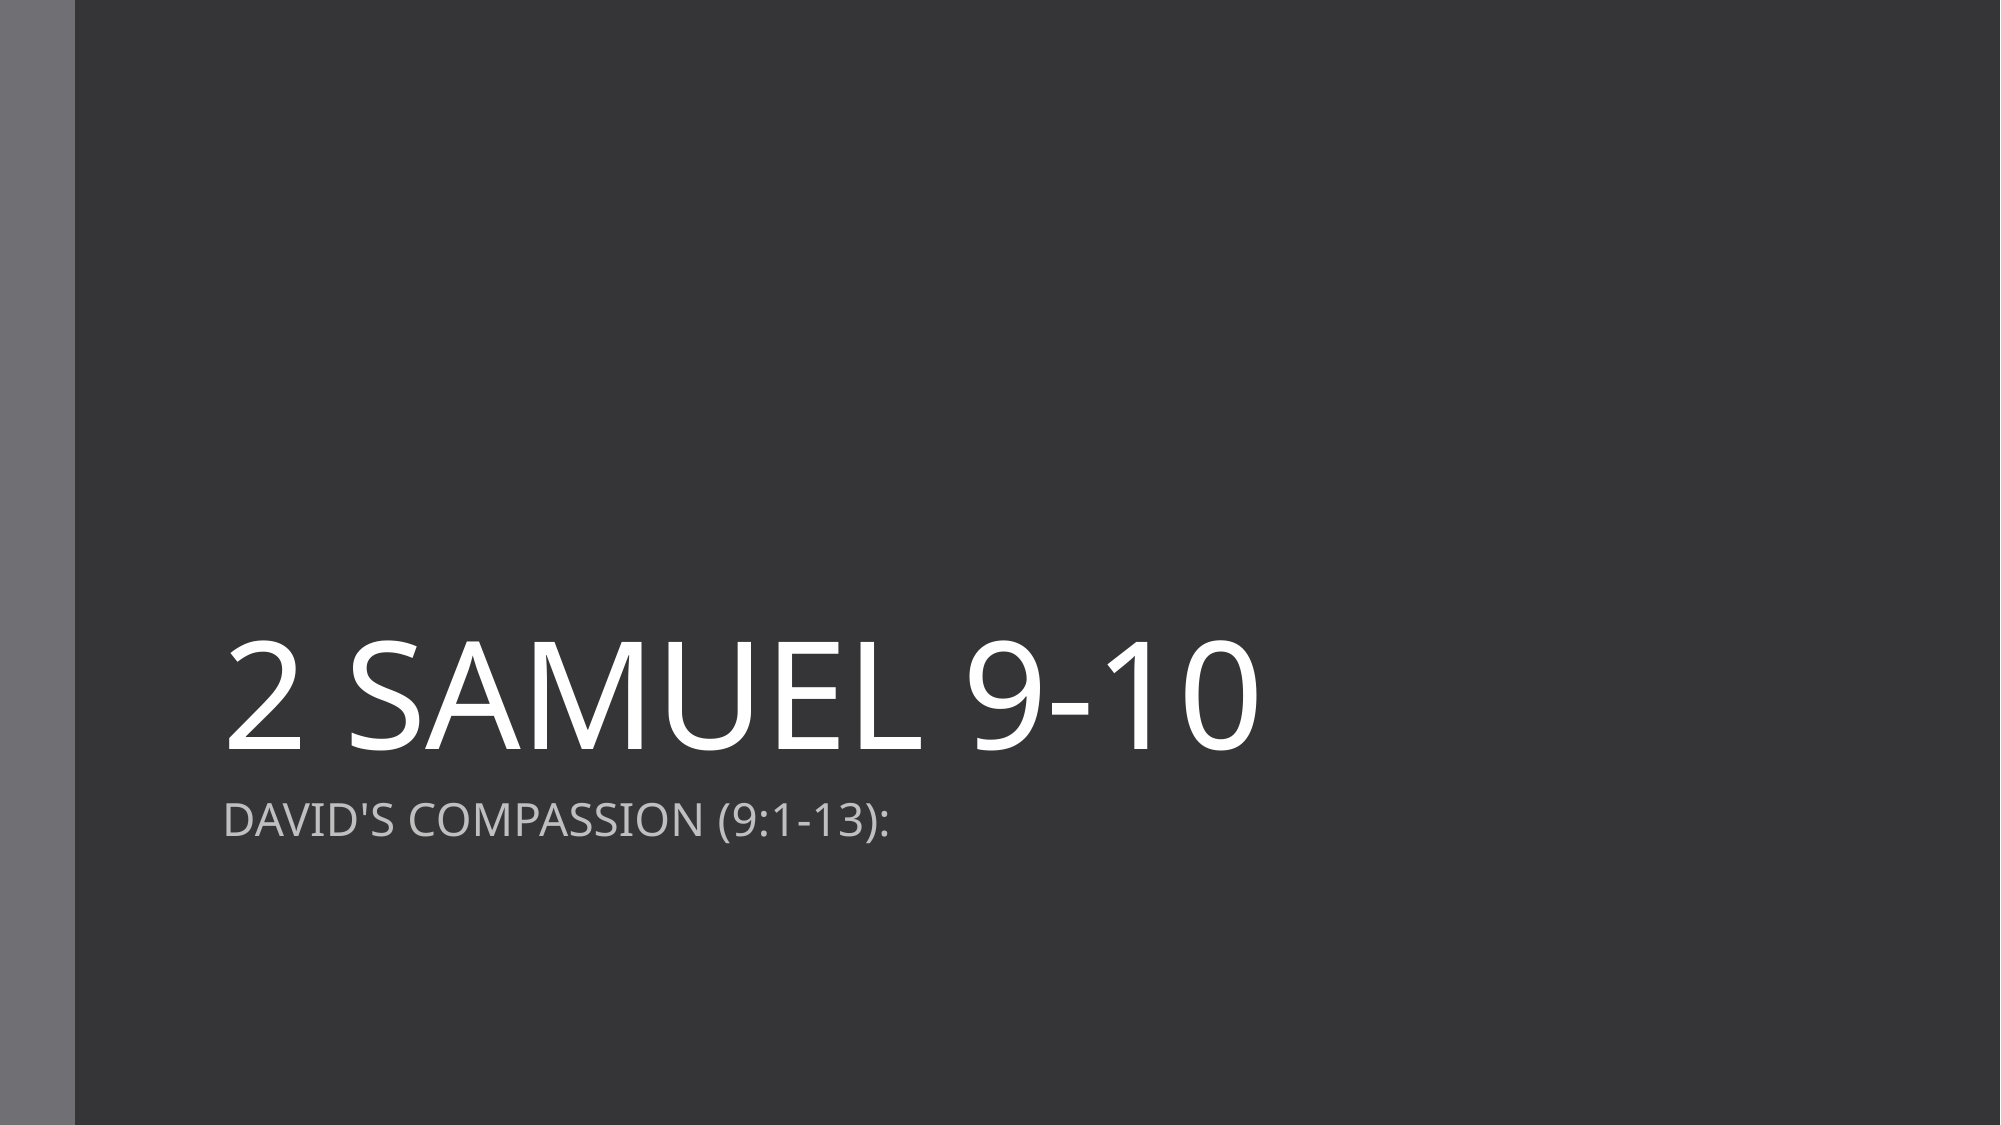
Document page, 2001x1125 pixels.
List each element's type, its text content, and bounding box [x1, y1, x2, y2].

title 2 SAMUEL 9-10 [206, 124, 1752, 787]
subtitle DAVID'S COMPASSION (9:1-13): [206, 787, 1752, 1066]
